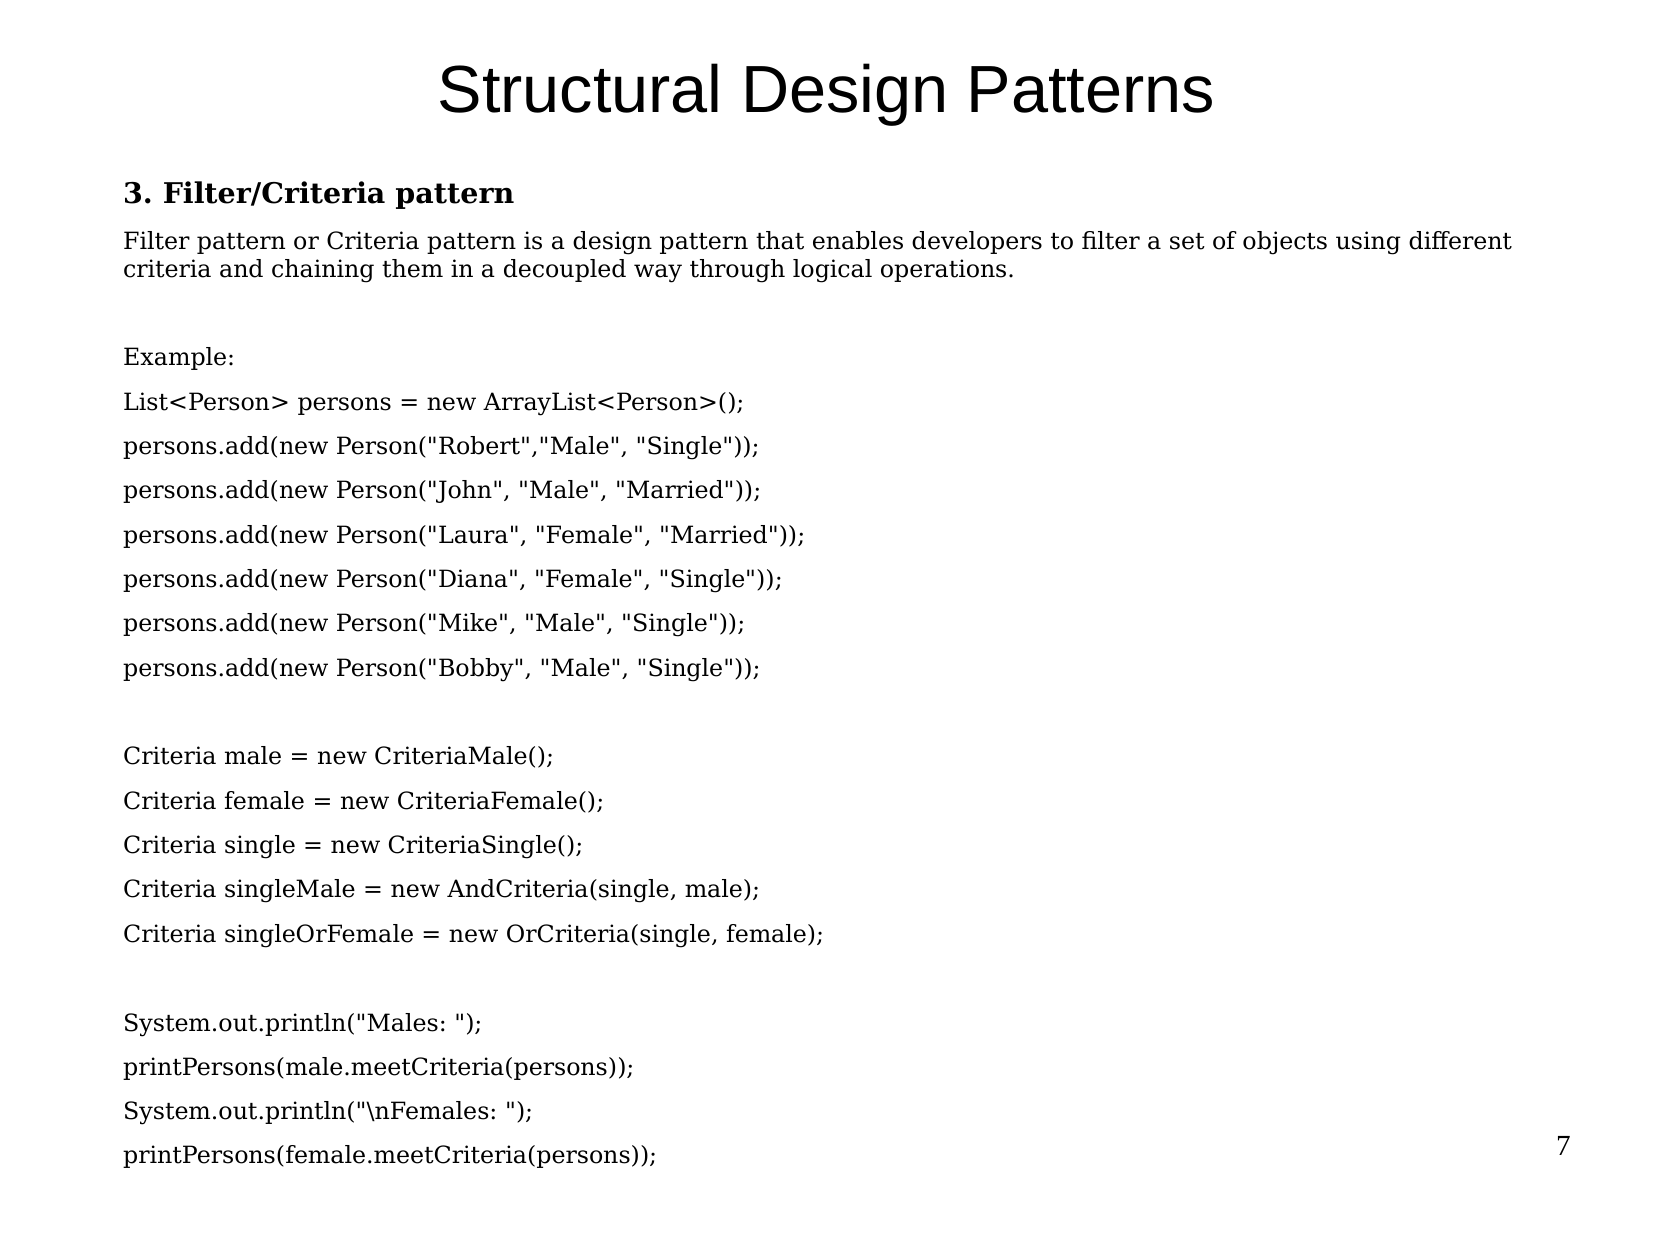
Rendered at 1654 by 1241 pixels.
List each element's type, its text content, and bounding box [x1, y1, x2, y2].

title Structural Design Patterns [82, 37, 1571, 142]
list 3. Filter/Criteria pattern Filter pattern or Criteria pattern is a design pattern that enables developers to filter a set of objects using different criteria and chaining them in a decoupled way through logical operations. Example: List<Person> persons = new ArrayList<Person>(); persons.add(new Person("Robert","Male", "Single")); persons.add(new Person("John", "Male", "Married")); persons.add(new Person("Laura", "Female", "Married")); persons.add(new Person("Diana", "Female", "Single")); persons.add(new Person("Mike", "Male", "Single")); persons.add(new Person("Bobby", "Male", "Single")); Criteria male = new CriteriaMale(); Criteria female = new CriteriaFemale(); Criteria single = new CriteriaSingle(); Criteria singleMale = new AndCriteria(single, male); Criteria singleOrFemale = new OrCriteria(single, female); System.out.println("Males: "); printPersons(male.meetCriteria(persons)); System.out.println("\nFemales: "); printPersons(female.meetCriteria(persons)); [82, 177, 1571, 1188]
